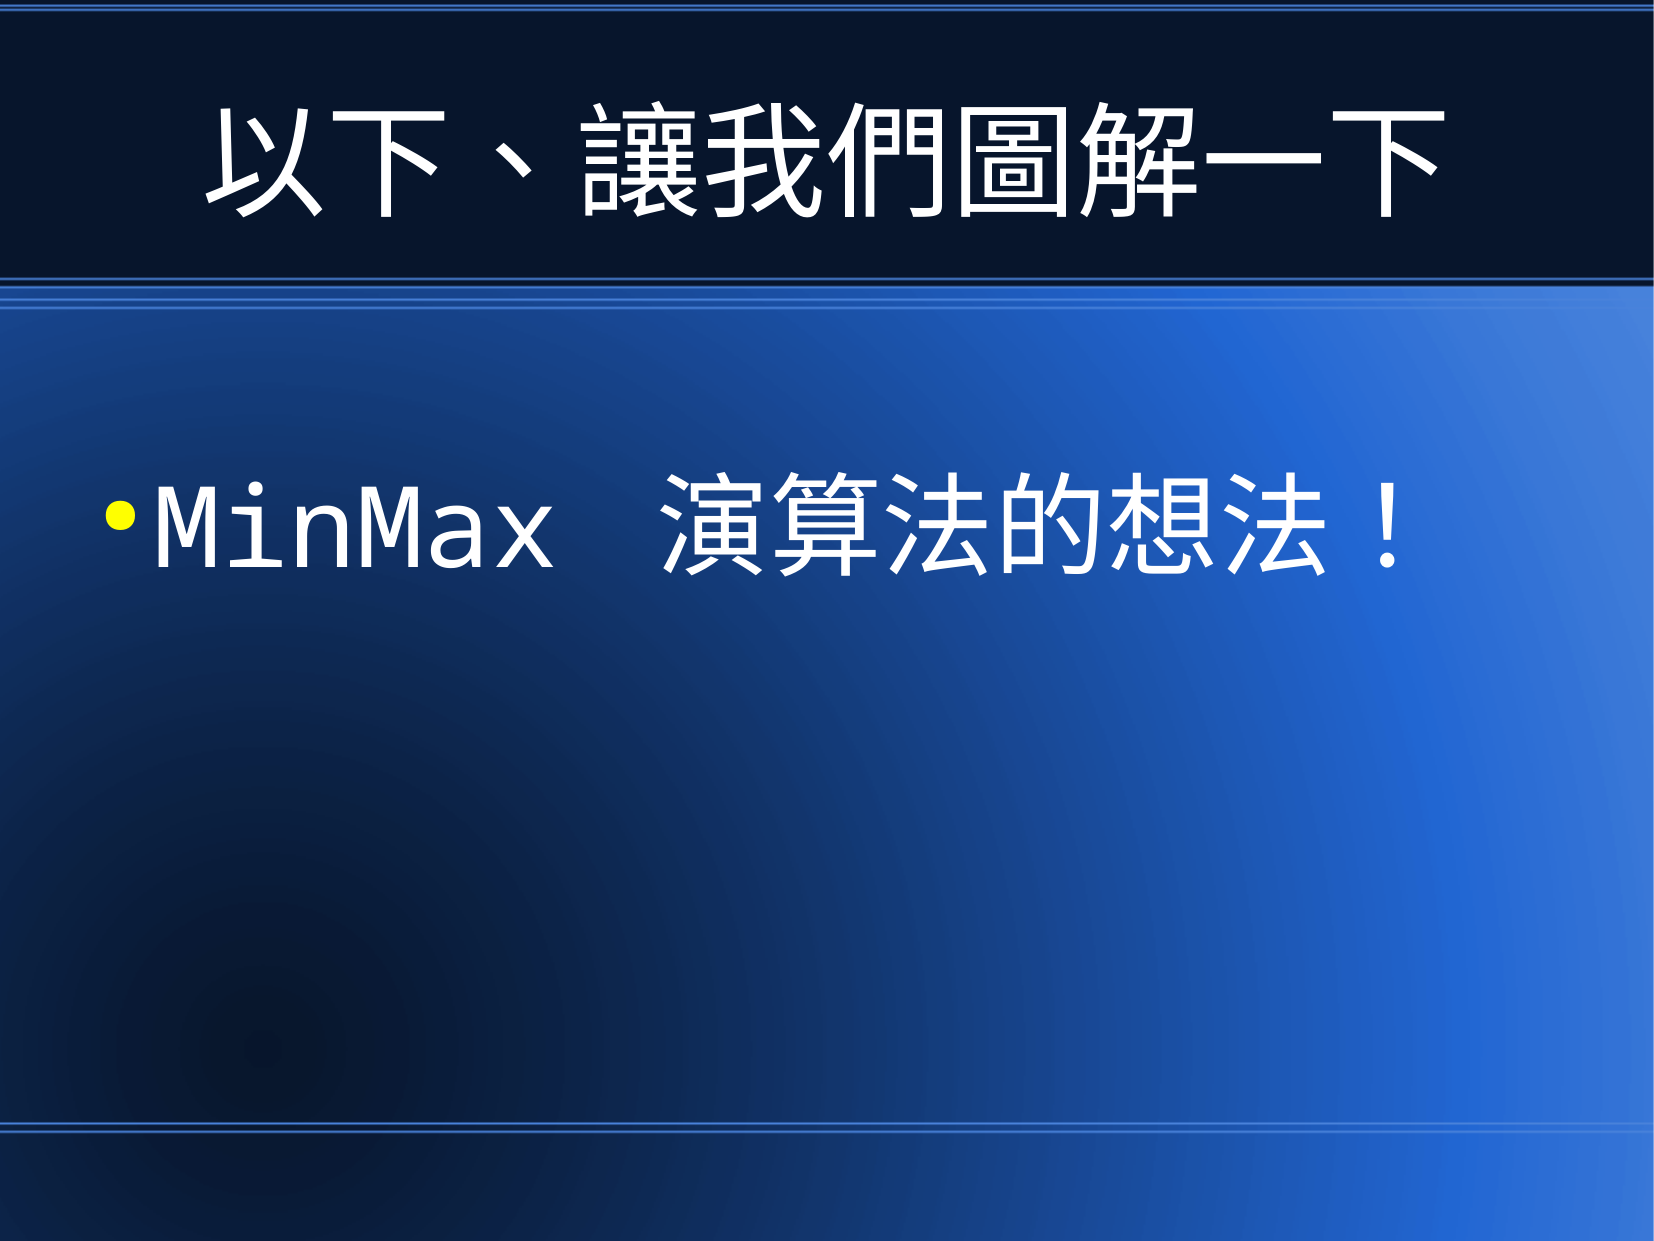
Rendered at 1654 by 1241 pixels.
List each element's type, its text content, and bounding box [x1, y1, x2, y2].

list MinMax 演算法的想法！ [82, 355, 1571, 1241]
title 以下、讓我們圖解一下 [82, 49, 1571, 257]
picture [0, 0, 1654, 1241]
